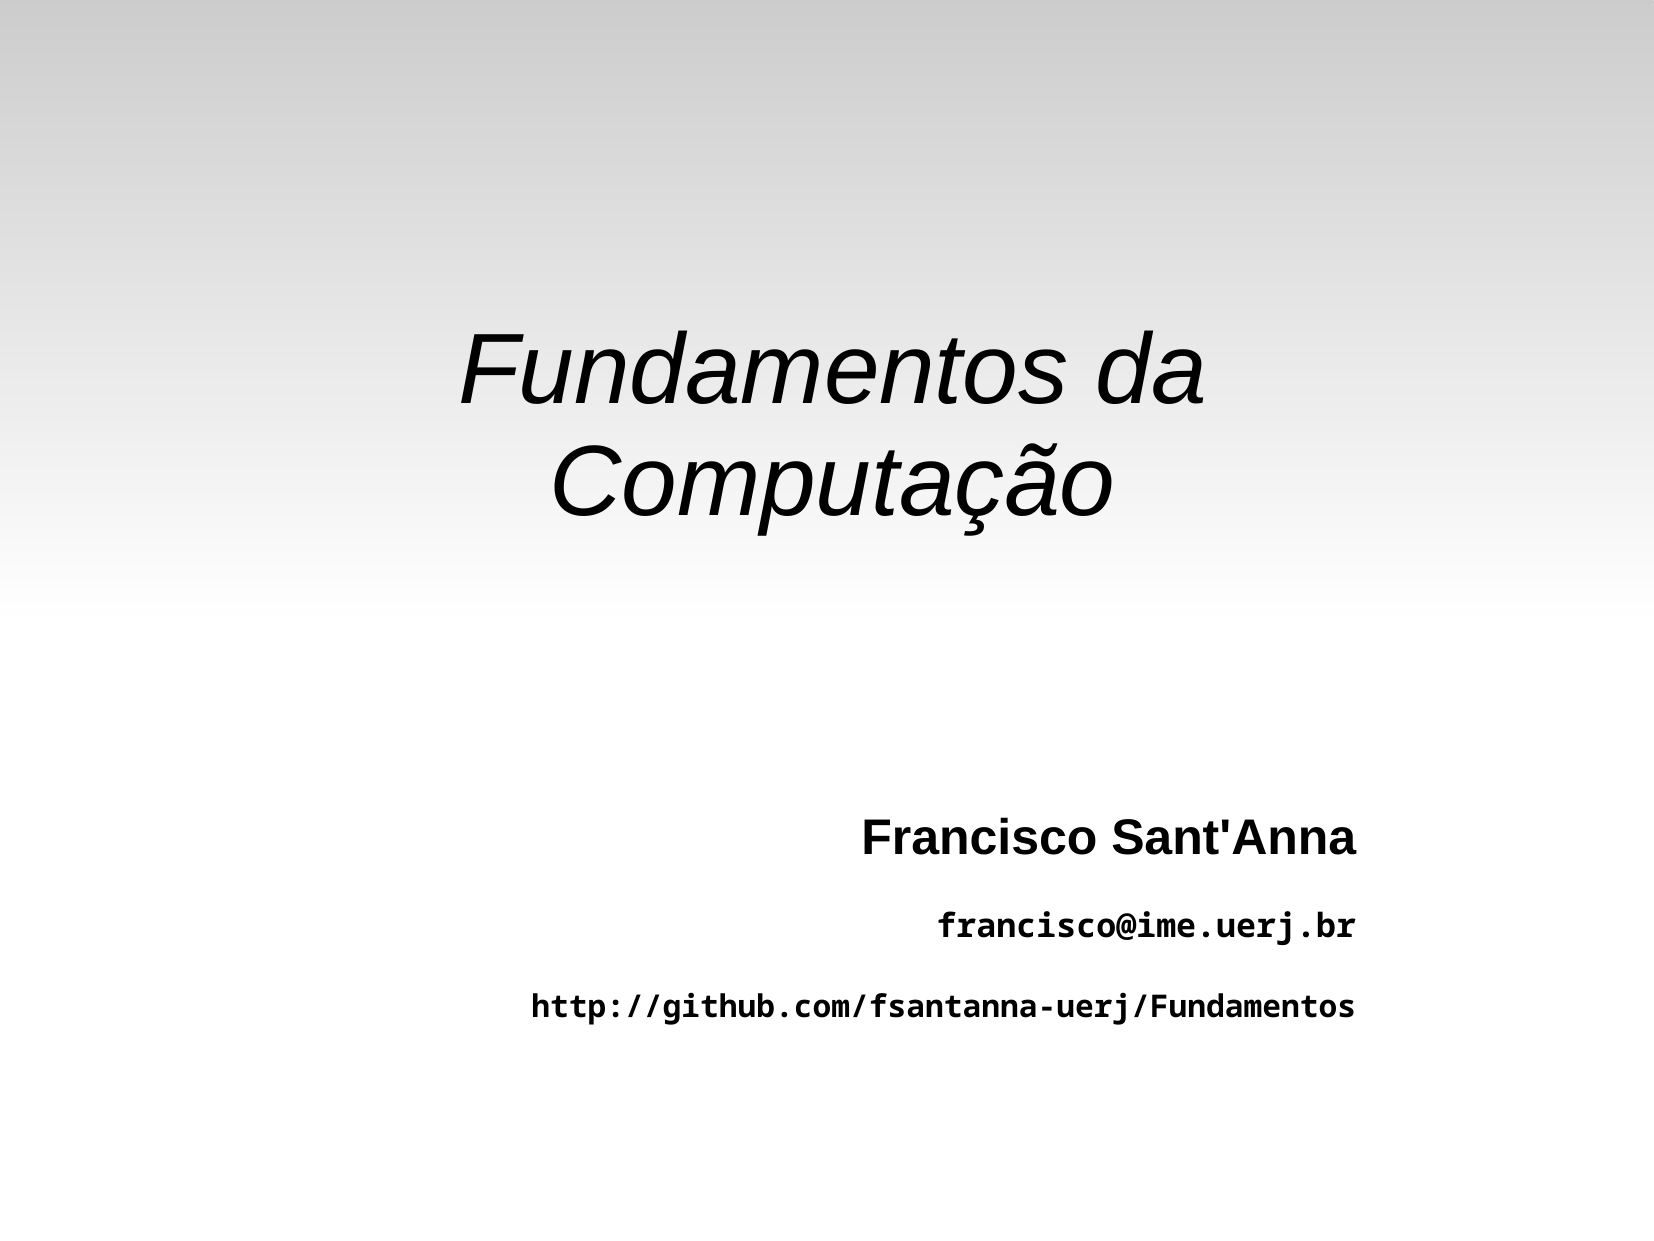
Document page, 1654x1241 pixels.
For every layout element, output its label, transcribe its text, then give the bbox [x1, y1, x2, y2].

subtitle Fundamentos da Computação [88, 283, 1577, 567]
text_box Francisco Sant'Anna francisco@ime.uerj.br http://github.com/fsantanna-uerj/Fundamentos [516, 801, 1372, 1023]
